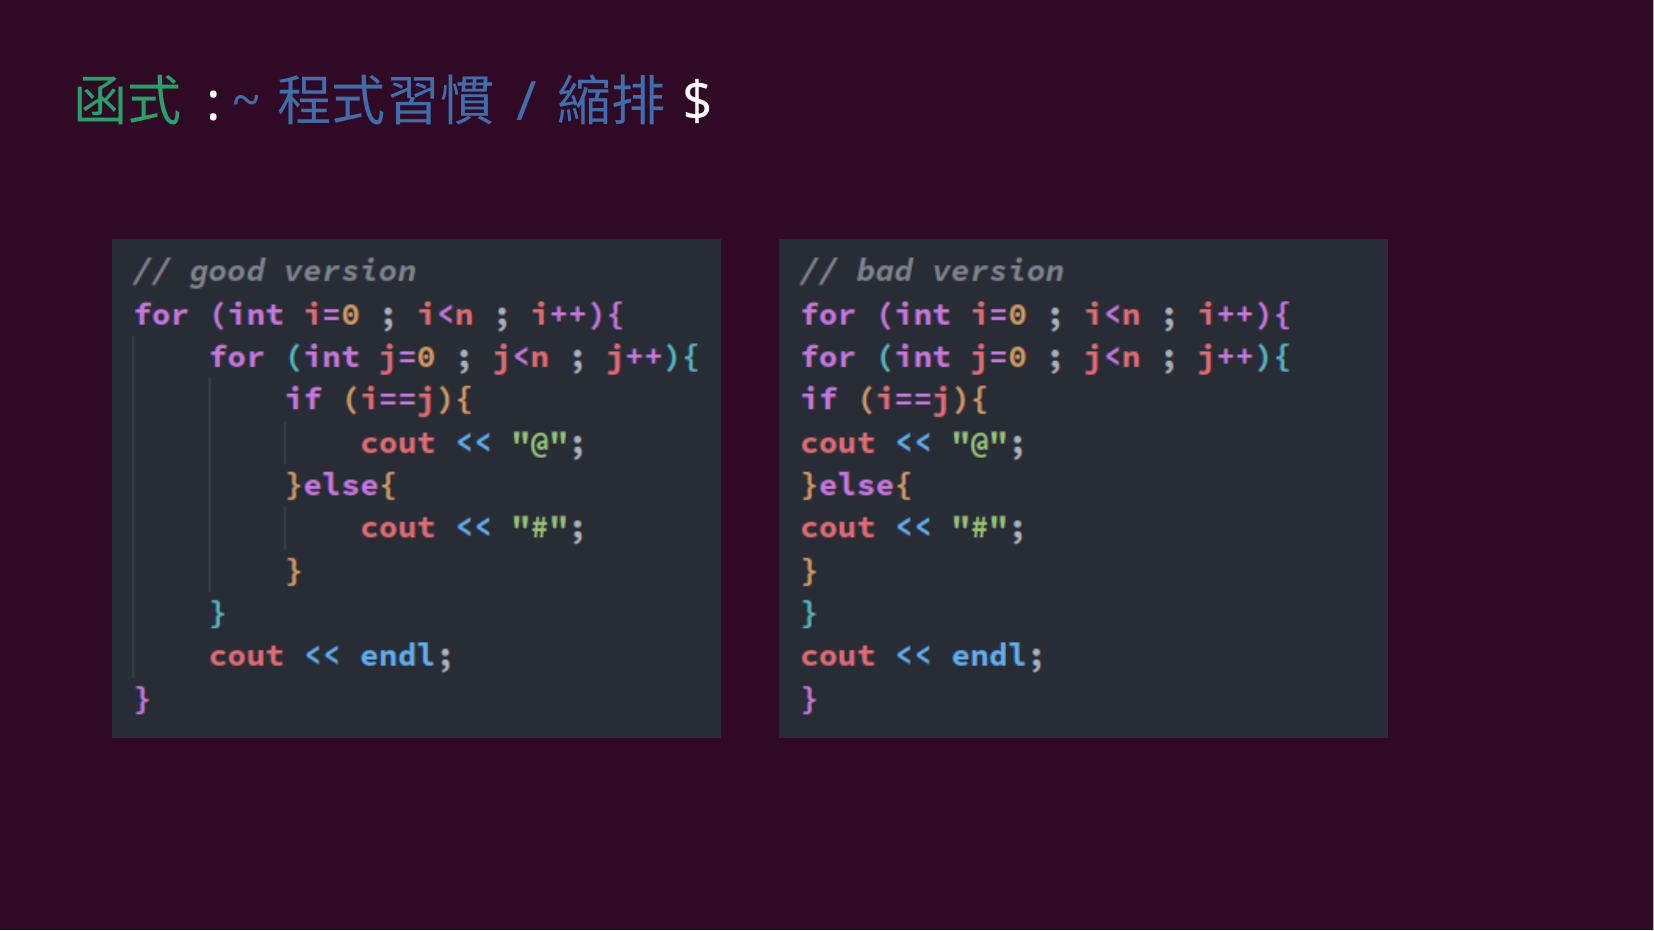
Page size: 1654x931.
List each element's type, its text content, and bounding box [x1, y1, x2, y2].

picture [779, 239, 1388, 738]
picture [112, 239, 721, 738]
text_box 函式:~程式習慣/縮排$ [59, 55, 1201, 139]
